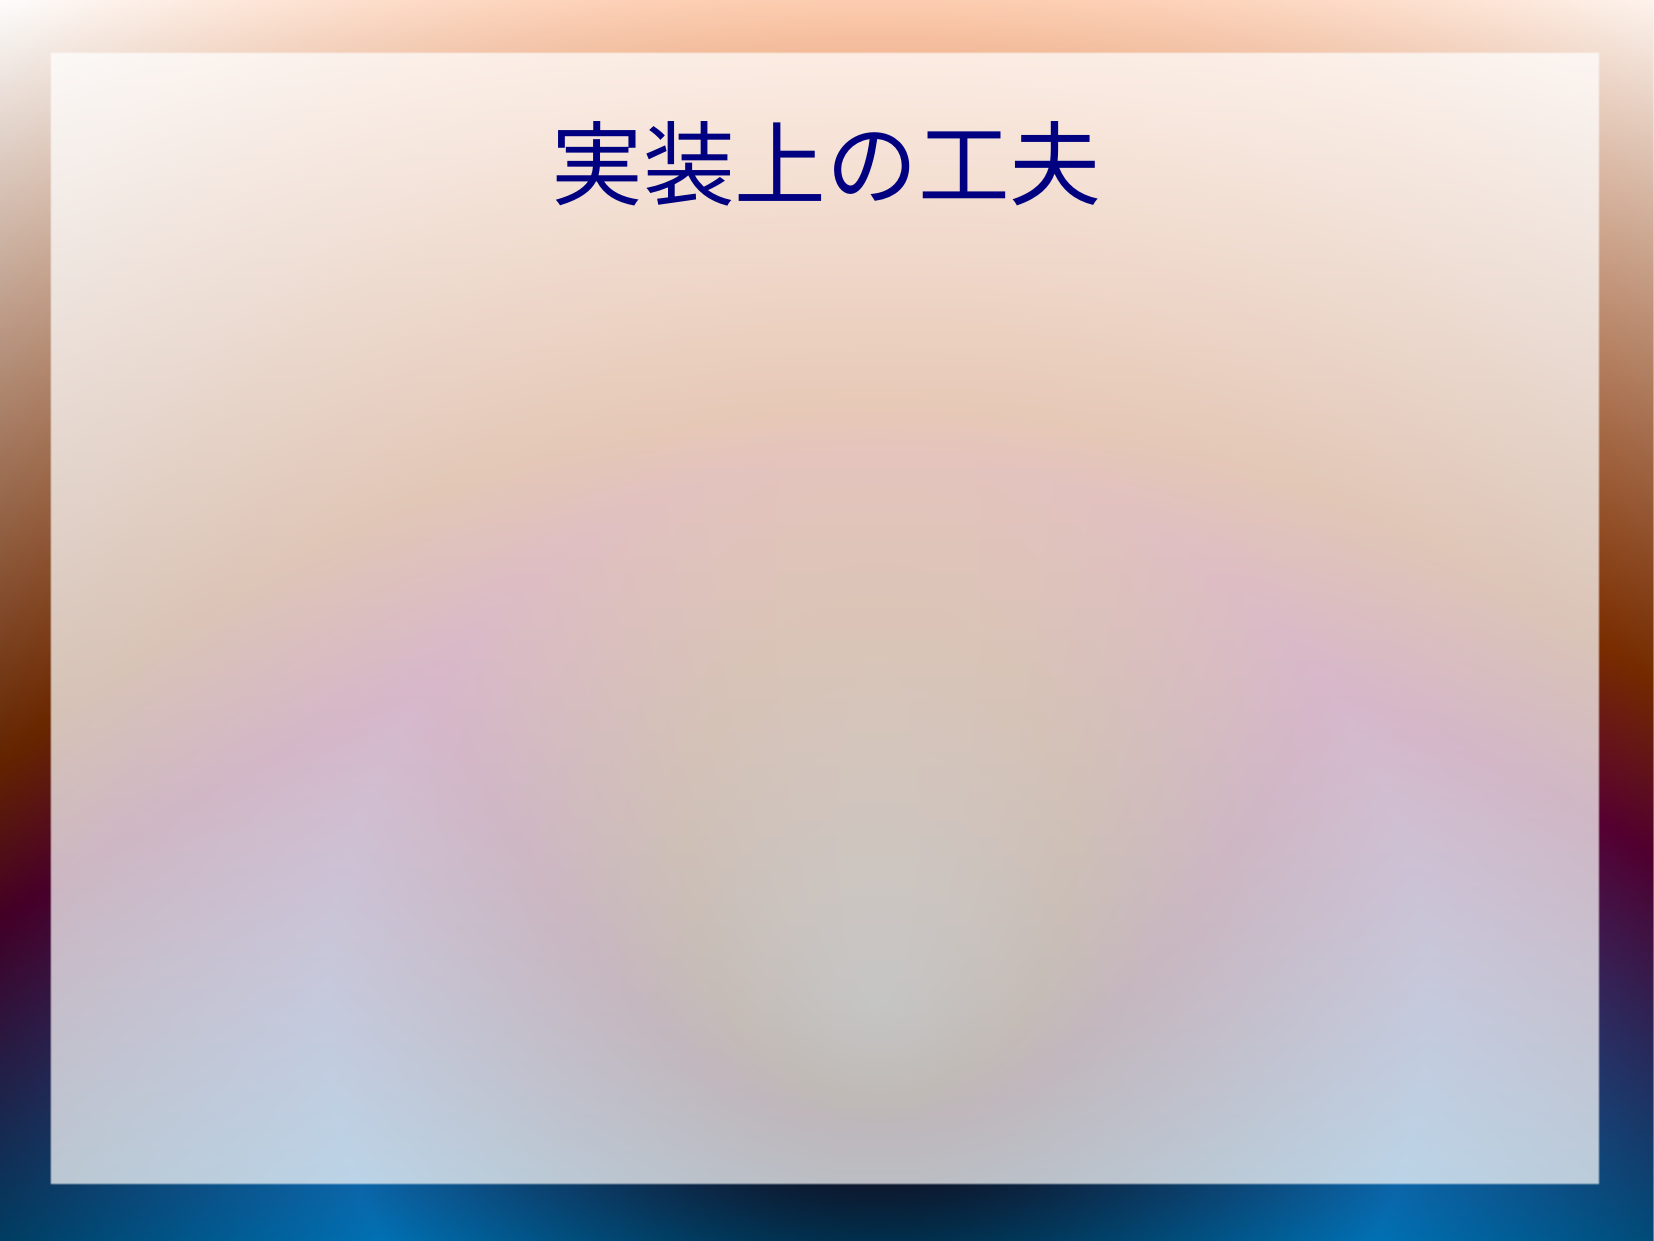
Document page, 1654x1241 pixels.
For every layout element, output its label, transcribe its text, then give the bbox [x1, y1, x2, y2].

title 実装上の工夫 [82, 55, 1571, 263]
picture [0, 0, 1654, 1241]
